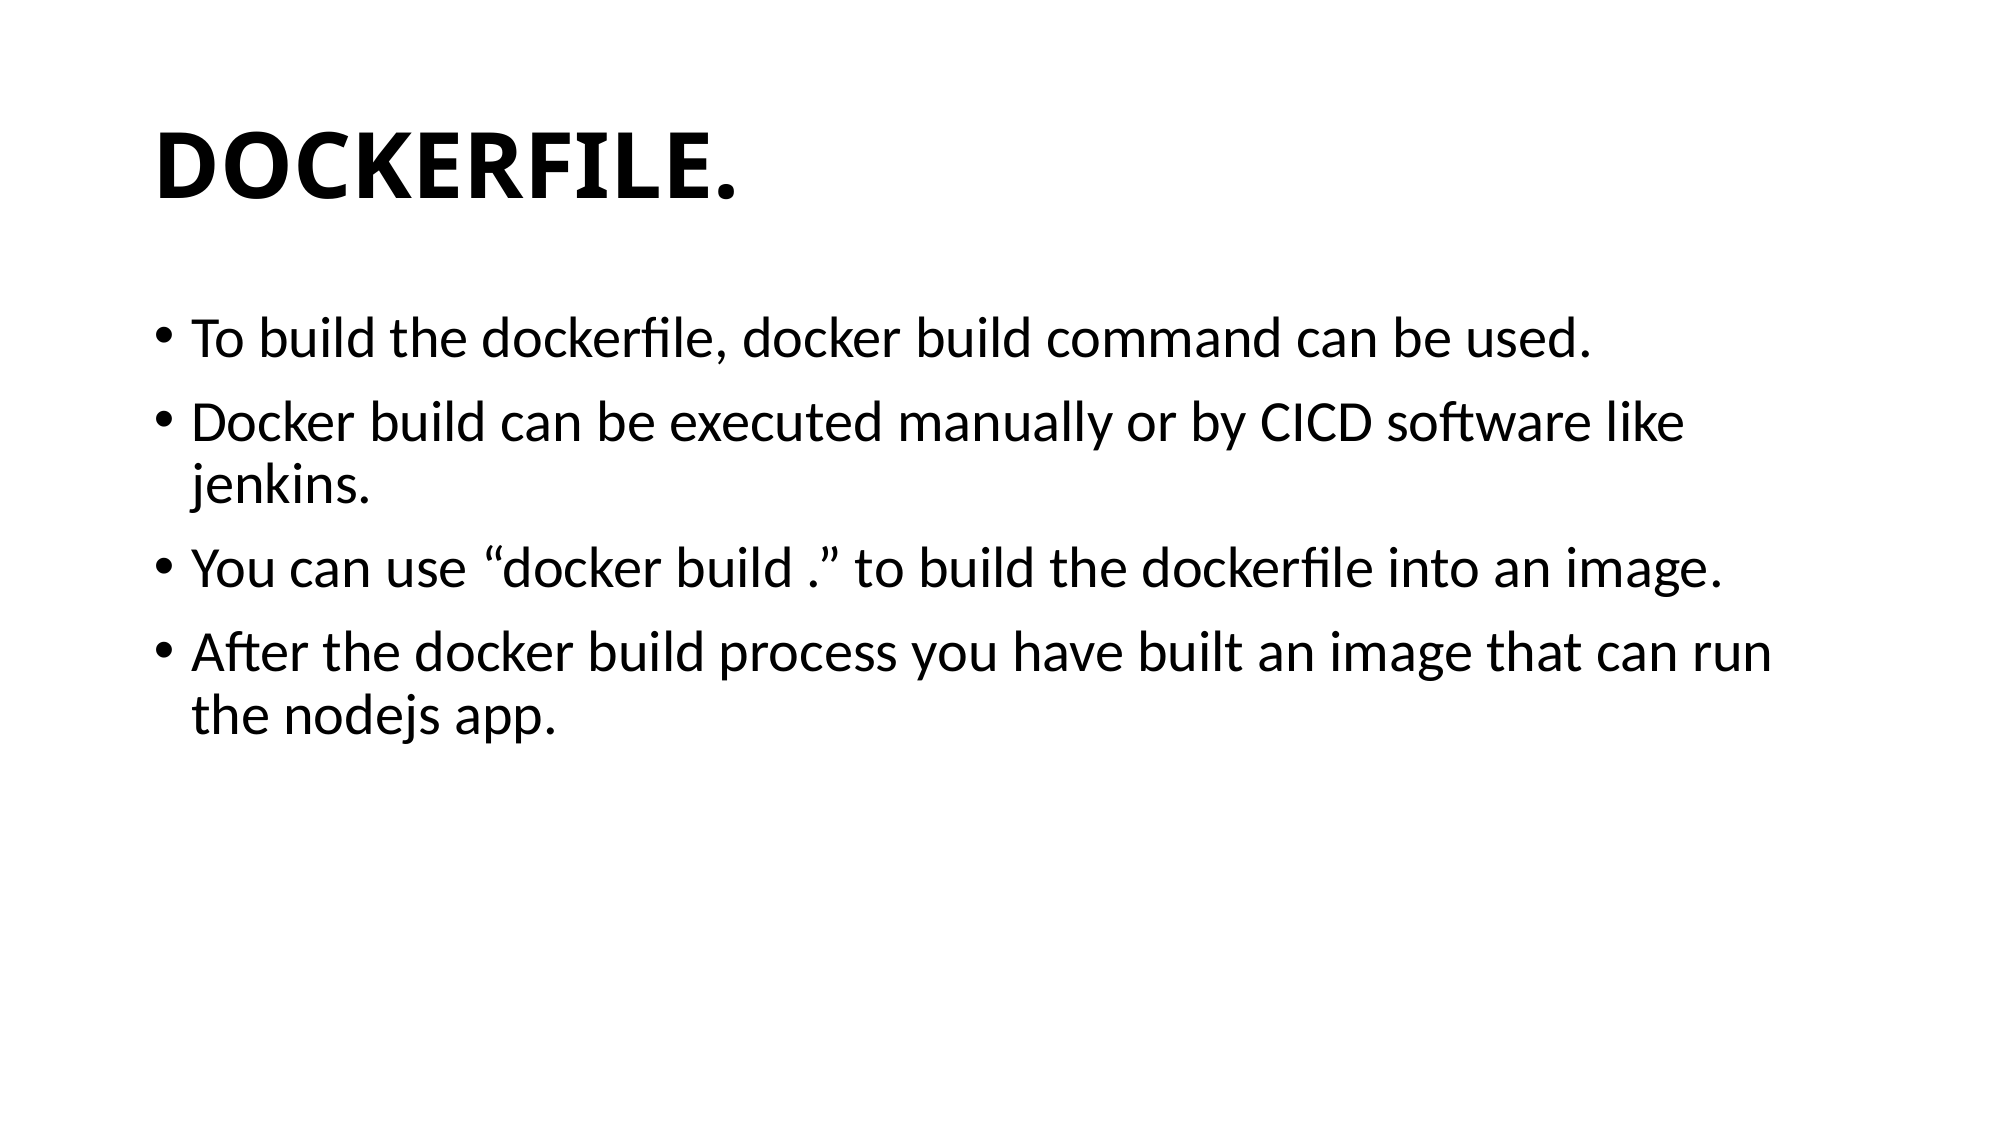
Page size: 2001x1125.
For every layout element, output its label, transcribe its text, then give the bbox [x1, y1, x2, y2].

title DOCKERFILE. [137, 59, 1863, 278]
list To build the dockerfile, docker build command can be used. Docker build can be executed manually or by CICD software like jenkins. You can use “docker build .” to build the dockerfile into an image. After the docker build process you have built an image that can run the nodejs app. [138, 299, 1864, 1014]
